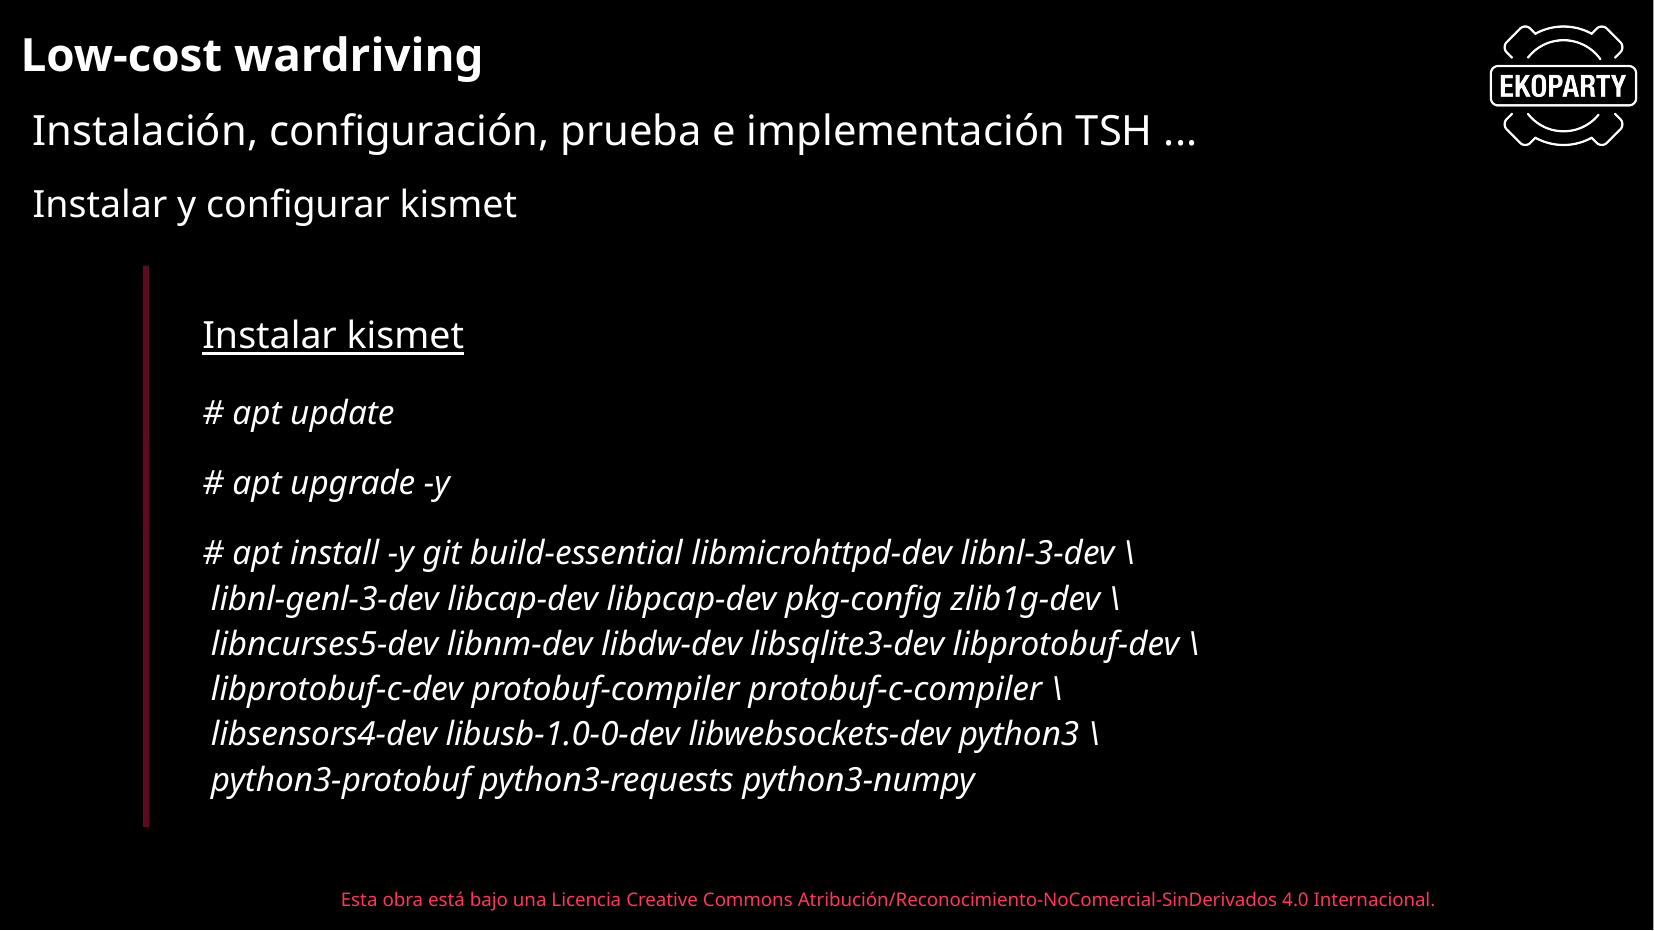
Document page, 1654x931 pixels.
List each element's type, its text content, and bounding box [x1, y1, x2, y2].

picture [1476, 0, 1654, 178]
text_box Instalar y configurar kismet [17, 170, 1472, 238]
text_box Esta obra está bajo una Licencia Creative Commons Atribución/Reconocimiento-NoComercial-SinDerivados 4.0 Internacional. [326, 878, 1654, 917]
text_box Low-cost wardriving [5, 15, 1476, 88]
text_box Instalar kismet # apt update # apt upgrade -y # apt install -y git build-essential libmicrohttpd-dev libnl-3-dev \ libnl-genl-3-dev libcap-dev libpcap-dev pkg-config zlib1g-dev \ libncurses5-dev libnm-dev libdw-dev libsqlite3-dev libprotobuf-dev \ libprotobuf-c-dev protobuf-compiler protobuf-c-compiler \ libsensors4-dev libusb-1.0-0-dev libwebsockets-dev python3 \ python3-protobuf python3-requests python3-numpy [187, 301, 1575, 775]
text_box Instalación, configuración, prueba e implementación TSH ... [17, 93, 1472, 162]
